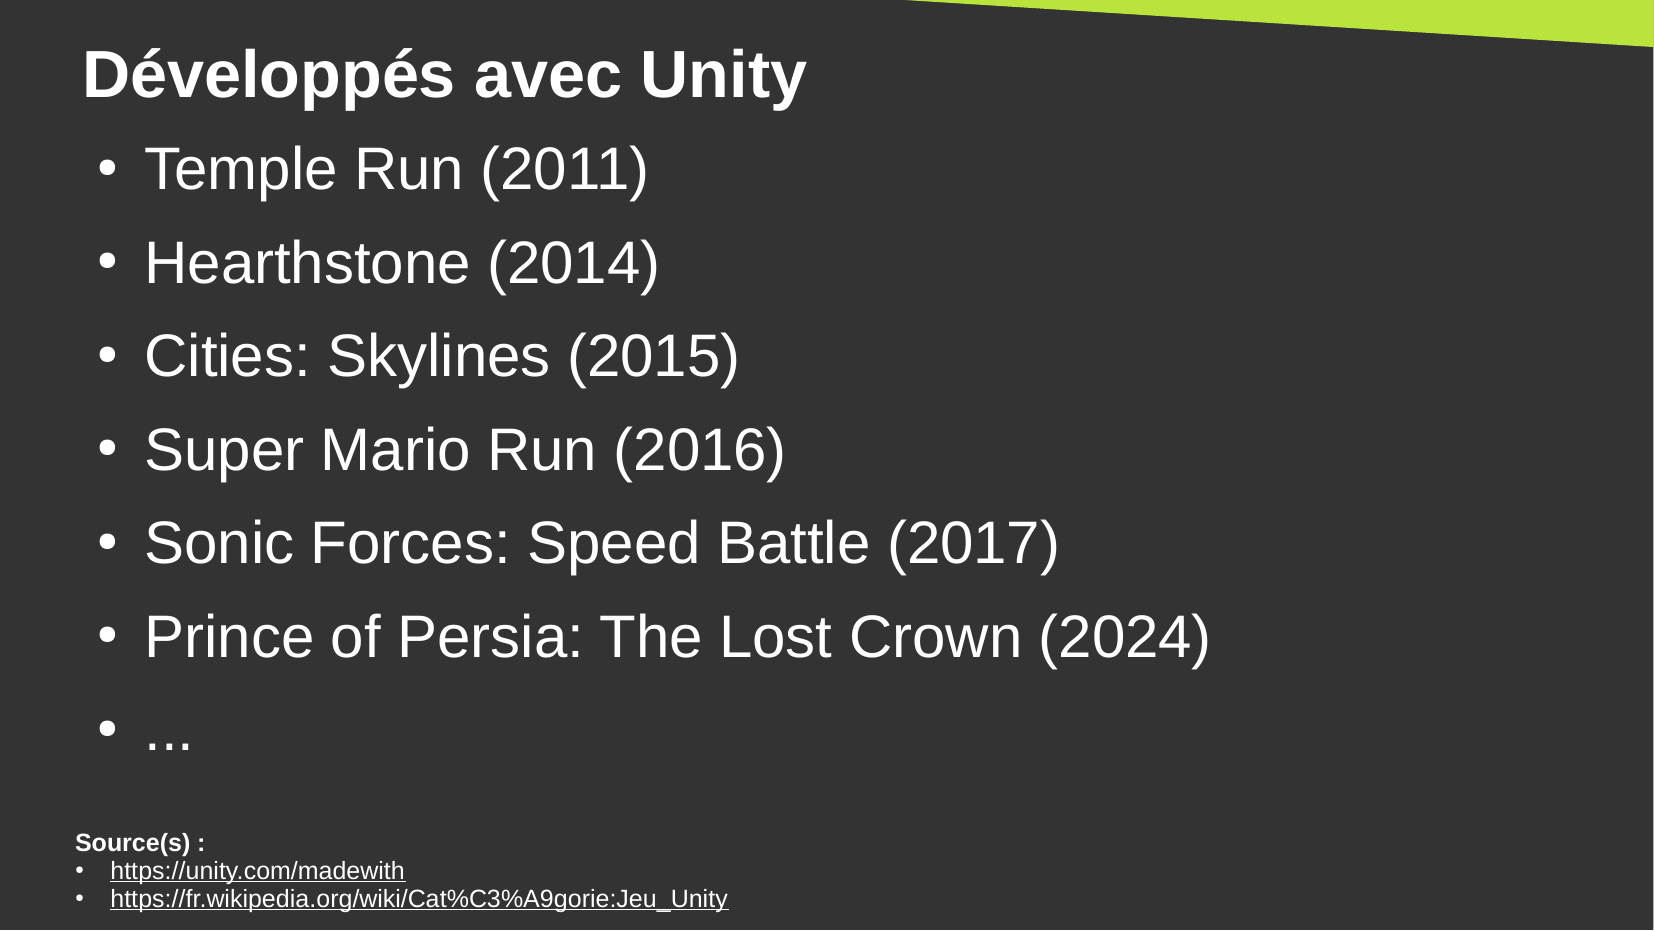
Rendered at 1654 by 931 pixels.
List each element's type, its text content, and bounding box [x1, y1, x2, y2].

title Développés avec Unity [82, 37, 1571, 112]
text_box [904, 0, 1654, 48]
text_box Source(s) : https://unity.com/madewith https://fr.wikipedia.org/wiki/Cat%C3%A9gorie:Jeu_Unity [60, 821, 1546, 921]
list Temple Run (2011) Hearthstone (2014) Cities: Skylines (2015) Super Mario Run (2016) Sonic Forces: Speed Battle (2017) Prince of Persia: The Lost Crown (2024) ... [80, 135, 1620, 768]
